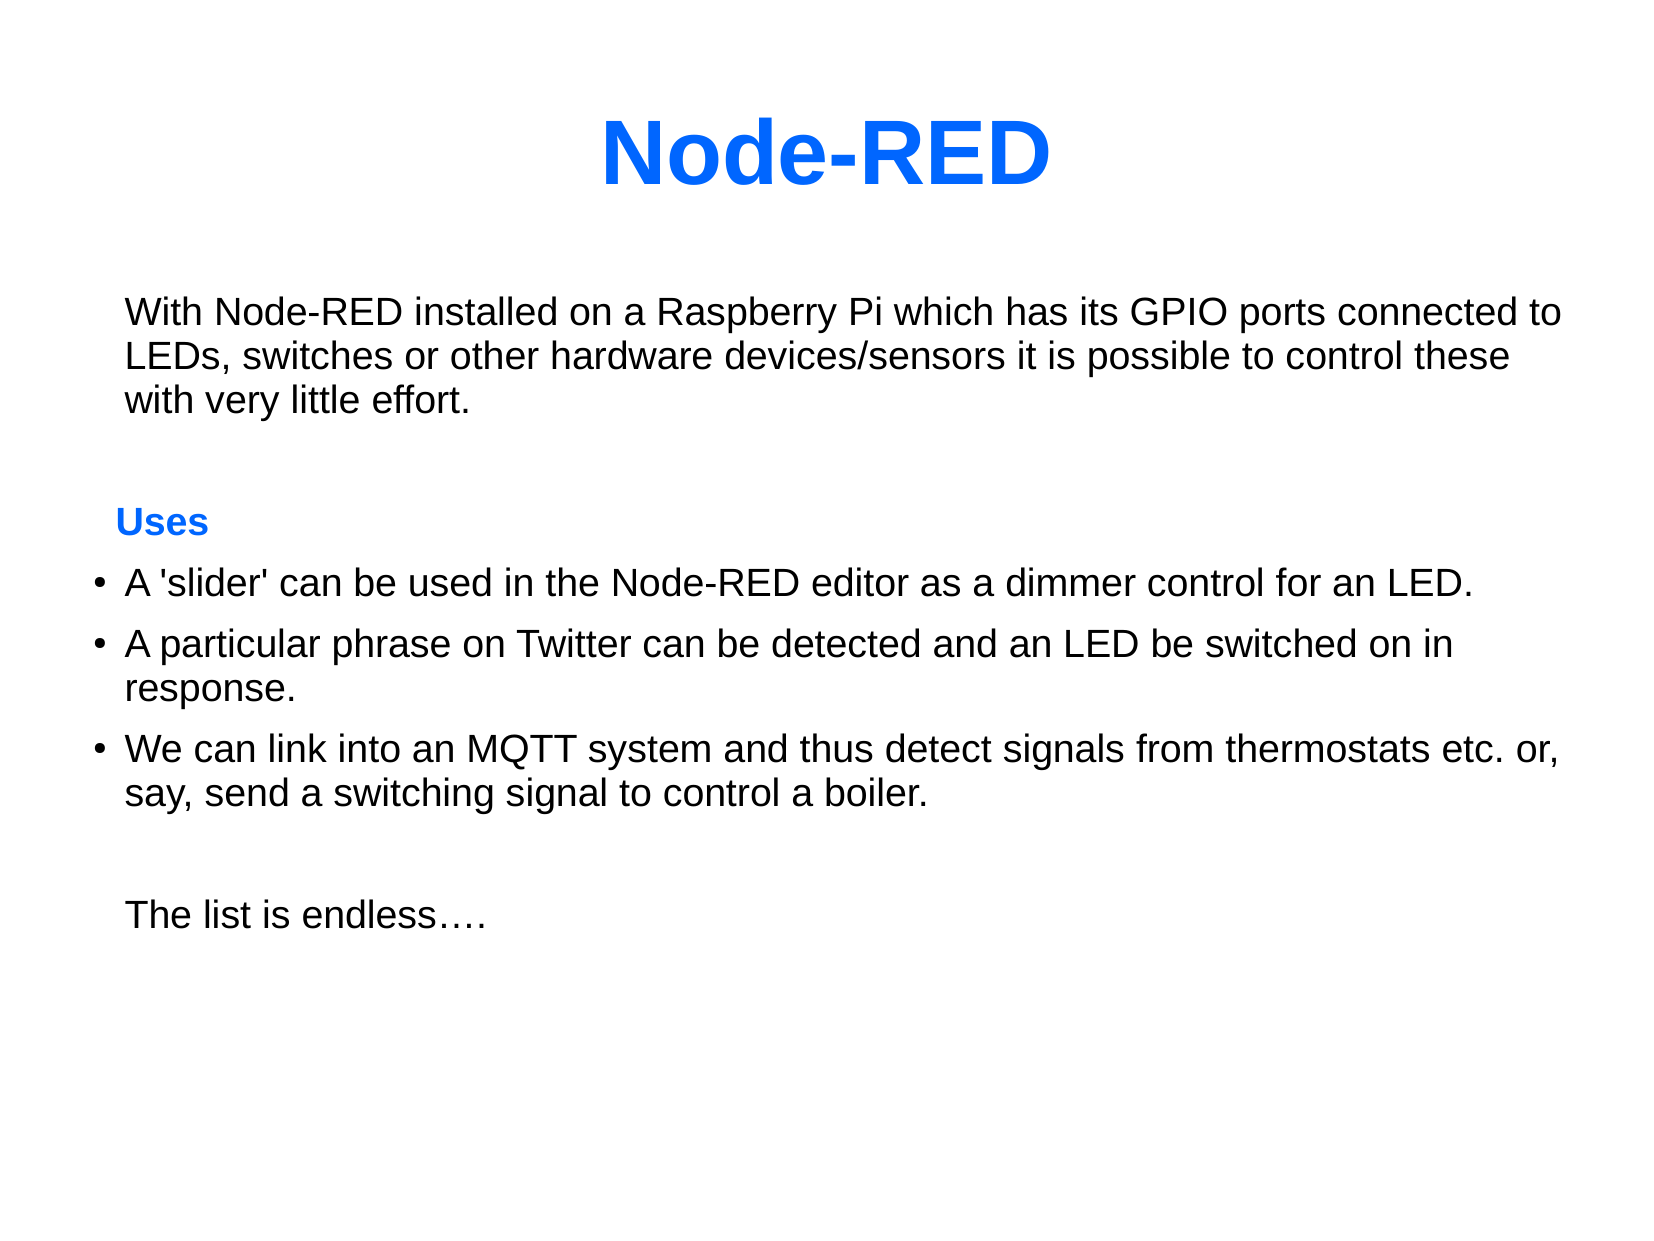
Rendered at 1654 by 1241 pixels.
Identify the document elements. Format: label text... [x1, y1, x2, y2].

title Node-RED [82, 49, 1571, 257]
list With Node-RED installed on a Raspberry Pi which has its GPIO ports connected to LEDs, switches or other hardware devices/sensors it is possible to control these with very little effort. Uses A 'slider' can be used in the Node-RED editor as a dimmer control for an LED. A particular phrase on Twitter can be detected and an LED be switched on in response. We can link into an MQTT system and thus detect signals from thermostats etc. or, say, send a switching signal to control a boiler. The list is endless…. [82, 290, 1571, 1010]
